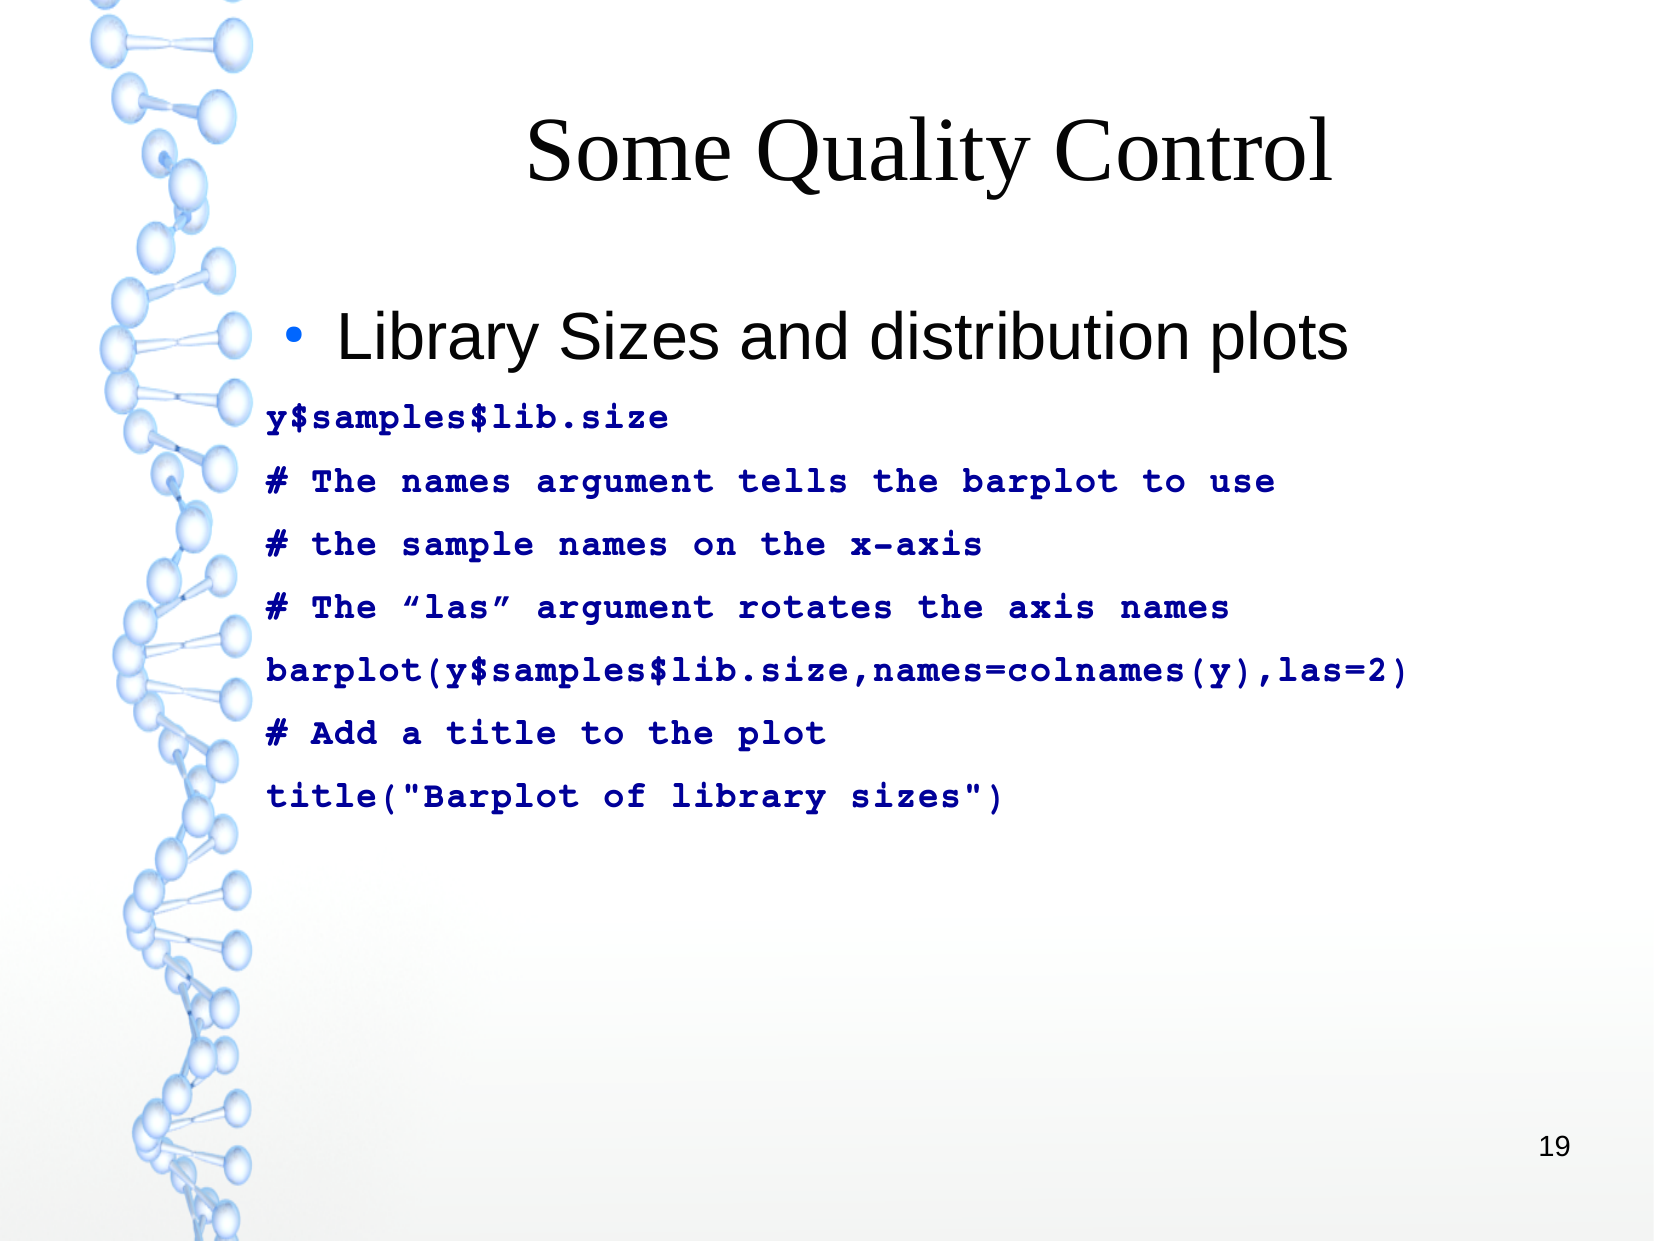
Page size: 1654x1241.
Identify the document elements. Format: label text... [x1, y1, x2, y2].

list Library Sizes and distribution plots y$samples$lib.size # The names argument tells the barplot to use # the sample names on the x-axis # The “las” argument rotates the axis names barplot(y$samples$lib.size,names=colnames(y),las=2) # Add a title to the plot title("Barplot of library sizes") [265, 299, 1595, 1019]
title Some Quality Control [265, 47, 1595, 252]
picture [0, 0, 1654, 1241]
